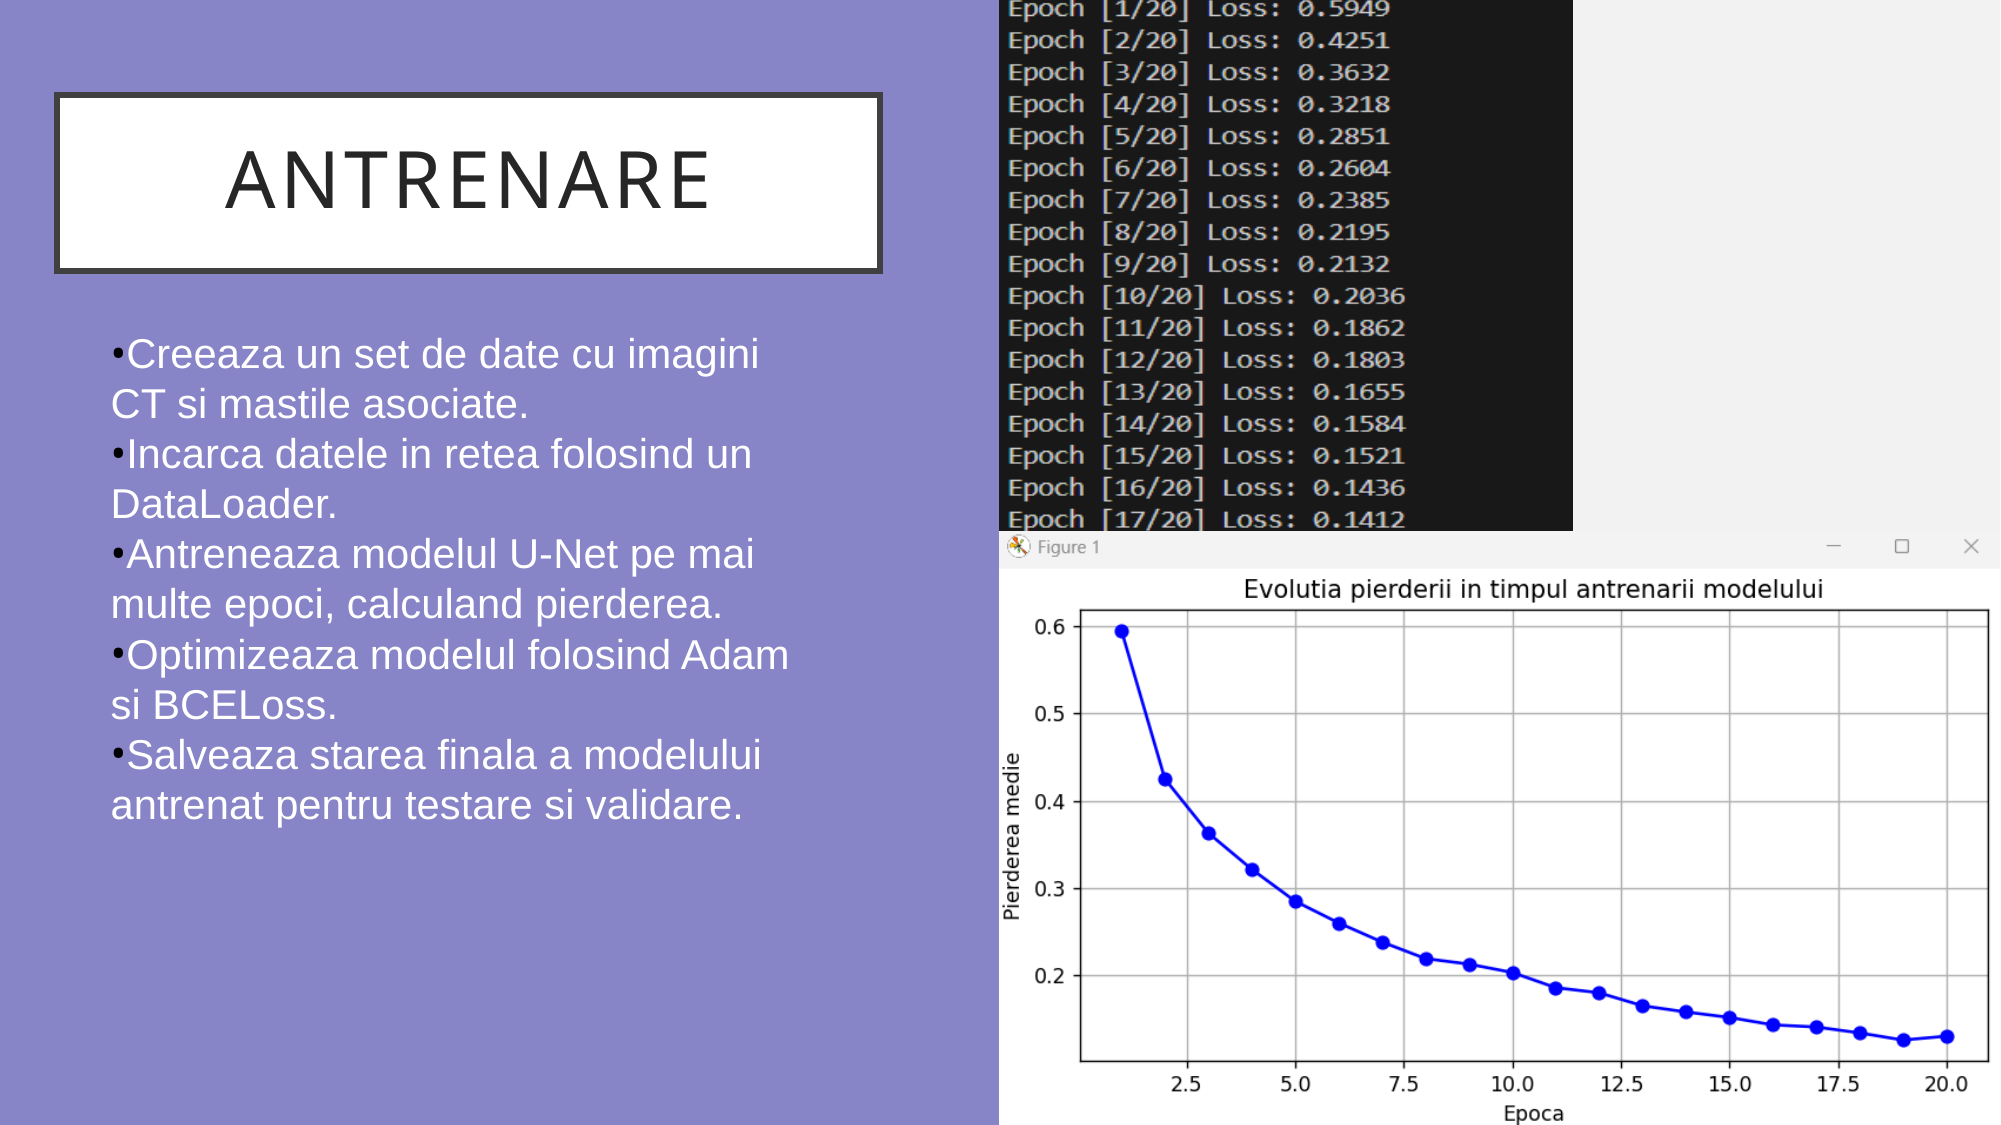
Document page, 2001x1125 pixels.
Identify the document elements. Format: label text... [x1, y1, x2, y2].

text_box antrenare [57, 94, 881, 271]
list Creeaza un set de date cu imagini CT si mastile asociate. Incarca datele in retea folosind un DataLoader. Antreneaza modelul U-Net pe mai multe epoci, calculand pierderea. Optimizeaza modelul folosind Adam si BCELoss. Salveaza starea finala a modelului antrenat pentru testare si validare. [95, 319, 806, 943]
picture [999, 0, 2000, 1125]
